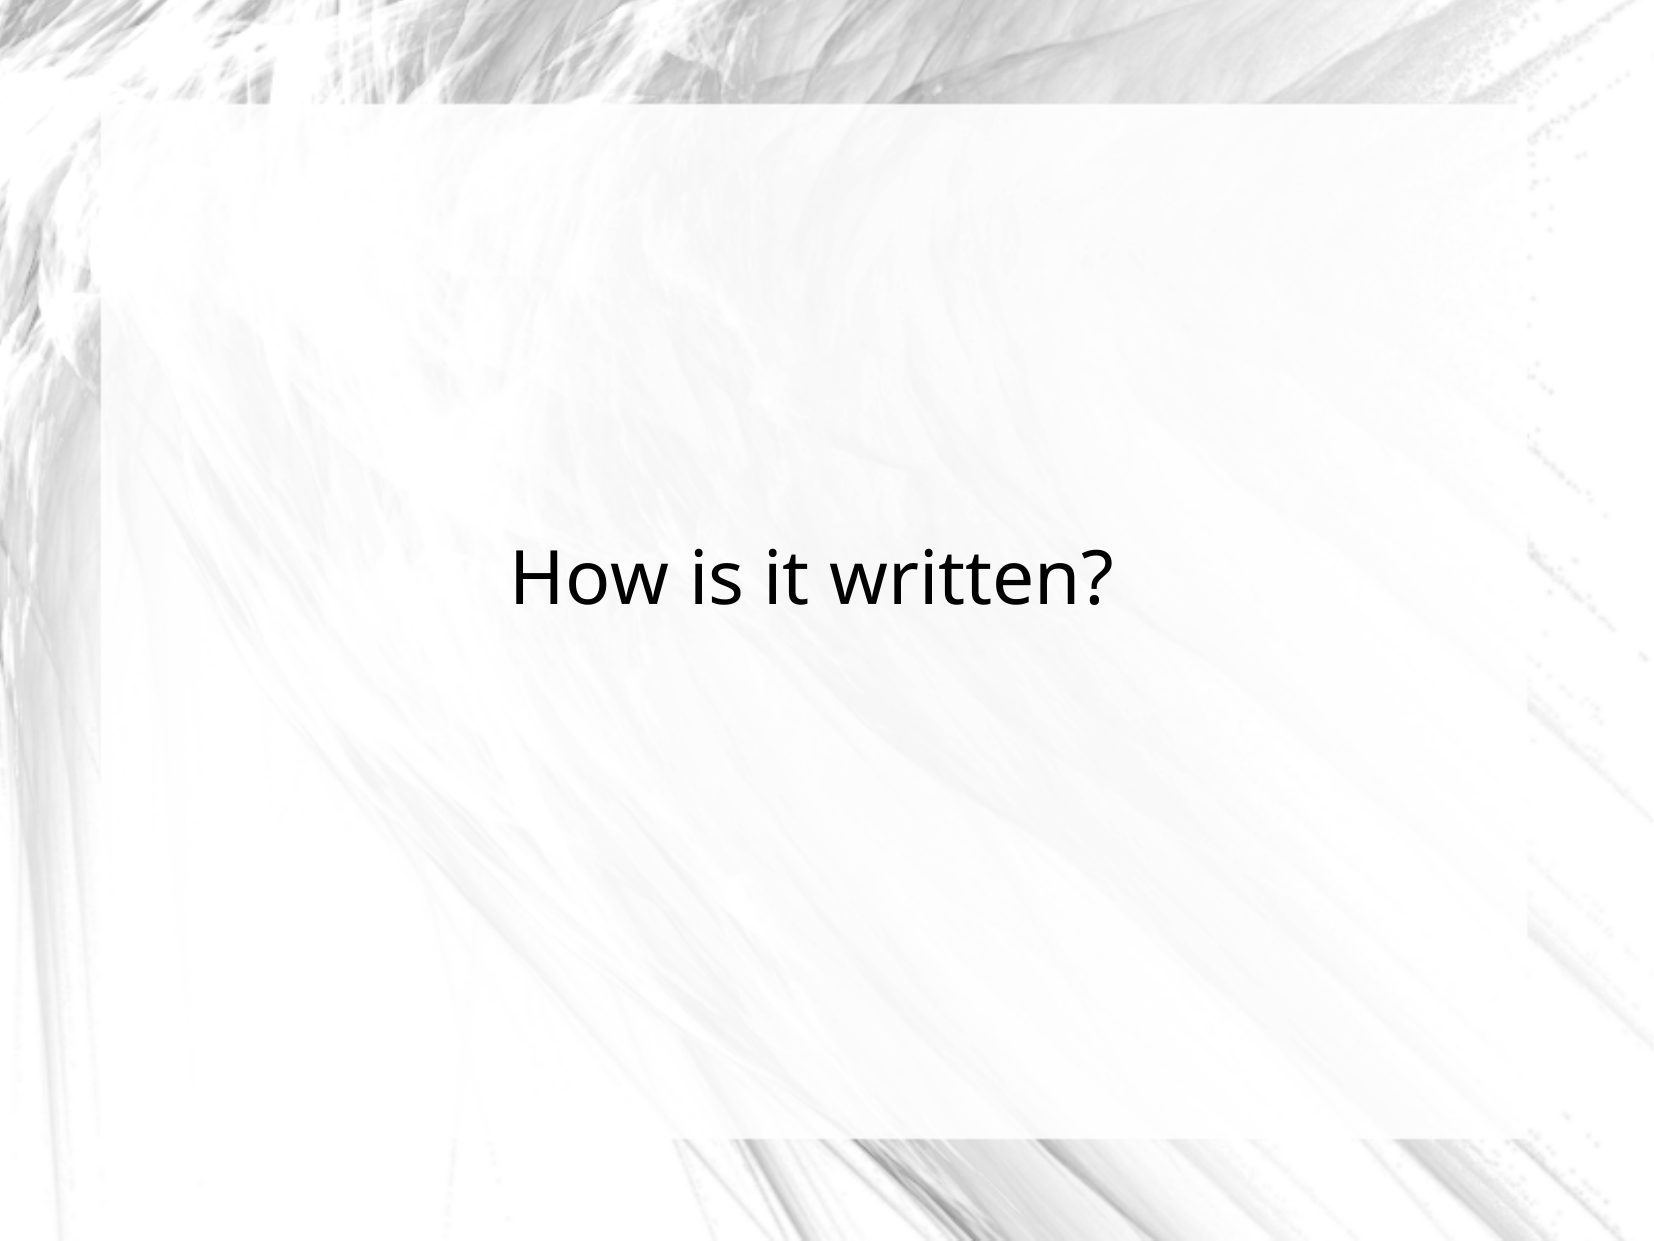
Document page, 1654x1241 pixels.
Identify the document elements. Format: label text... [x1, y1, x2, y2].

subtitle How is it written? [118, 112, 1506, 1039]
picture [0, 0, 1654, 1241]
